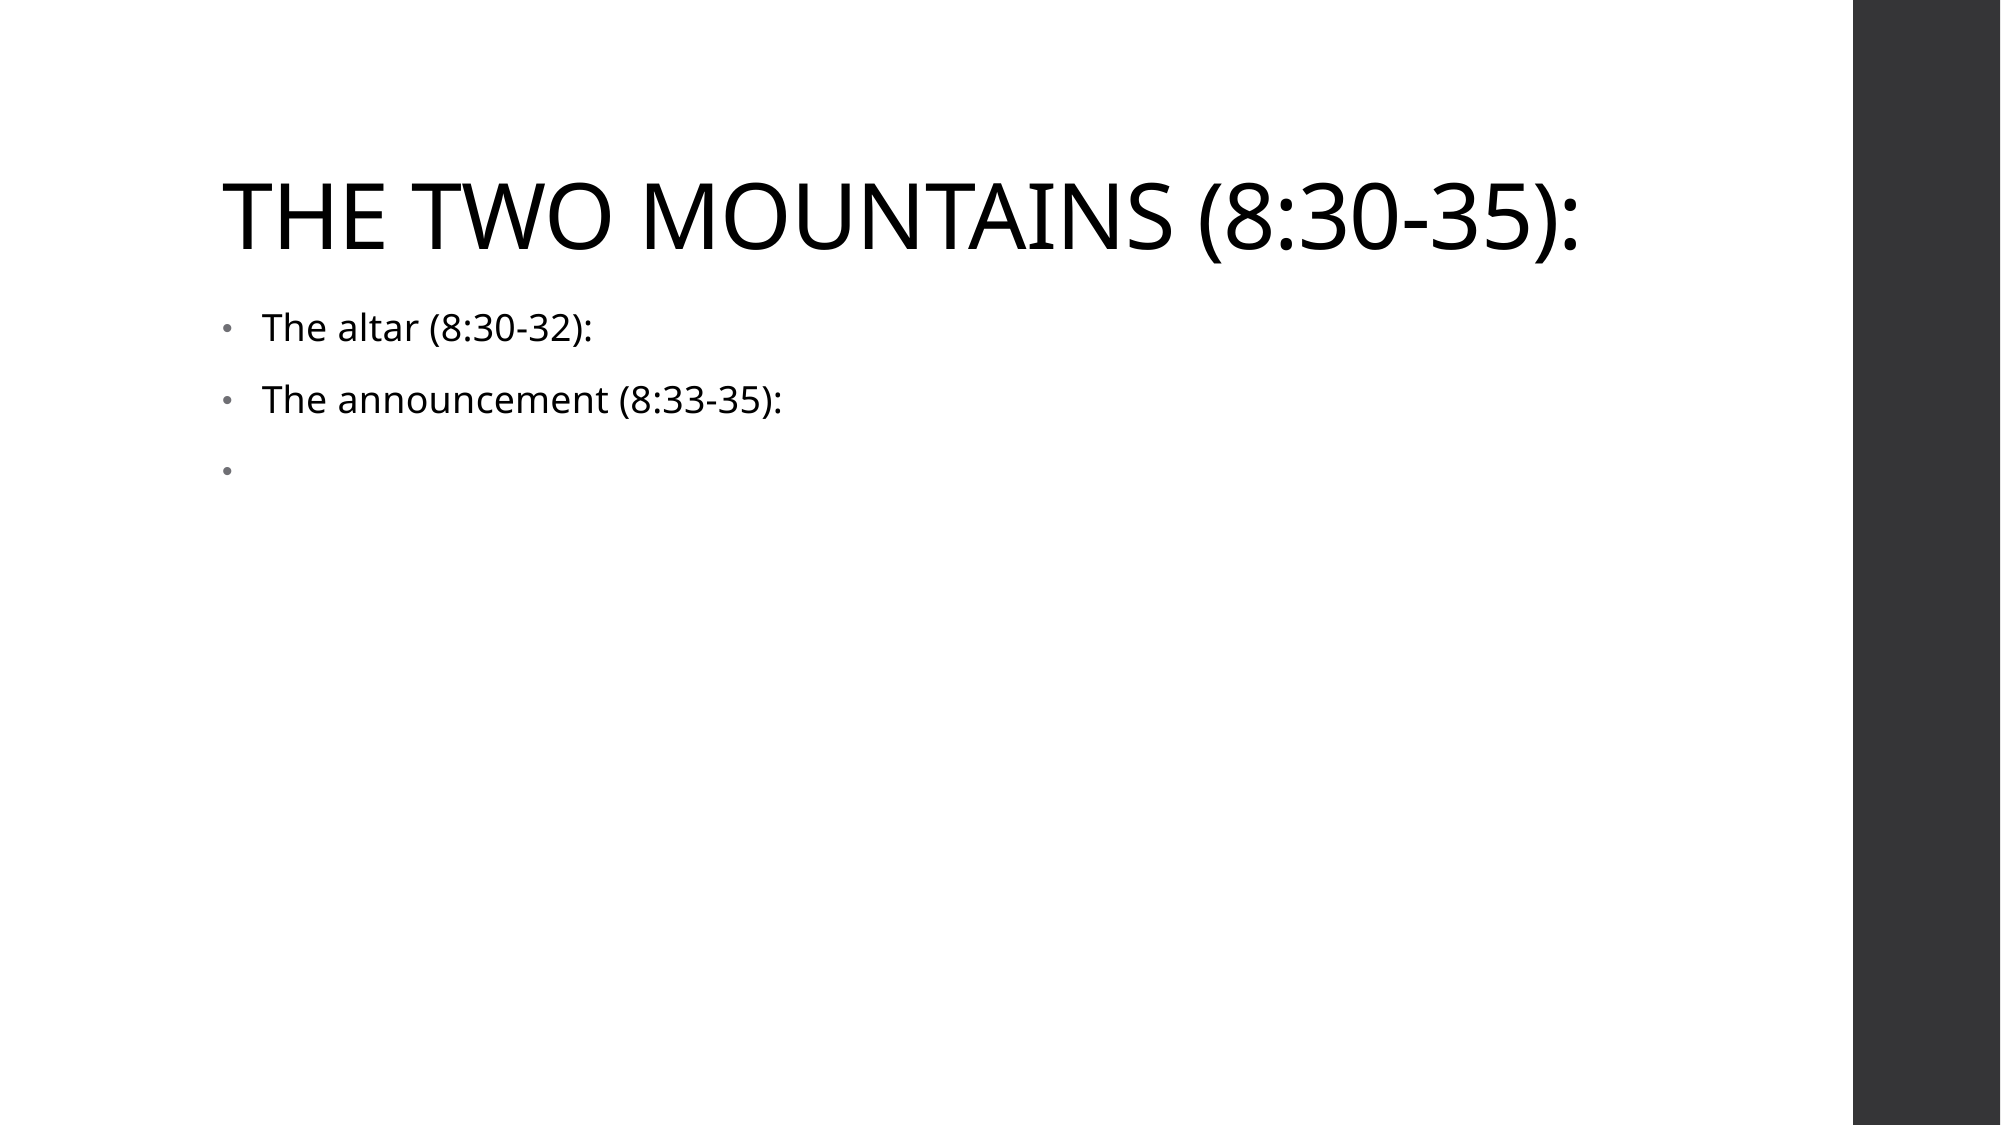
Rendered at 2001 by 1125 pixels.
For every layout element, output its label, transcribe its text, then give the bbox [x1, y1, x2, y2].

title THE TWO MOUNTAINS (8:30-35): [206, 60, 1797, 278]
list The altar (8:30-32): The announcement (8:33-35): [206, 299, 1617, 1014]
